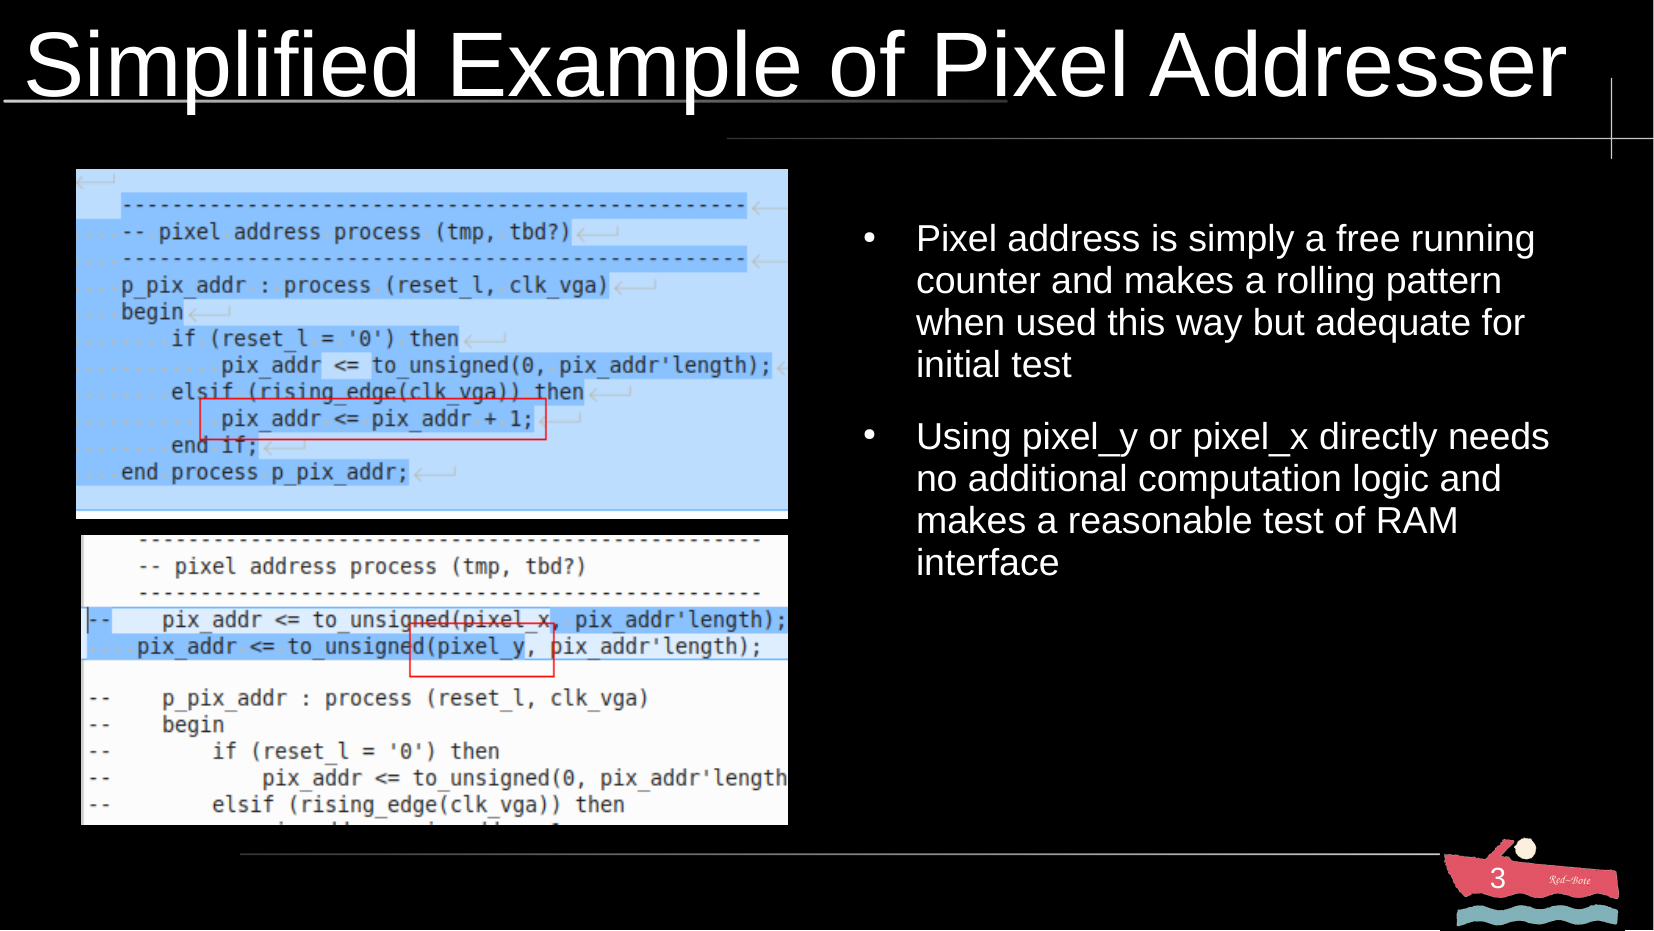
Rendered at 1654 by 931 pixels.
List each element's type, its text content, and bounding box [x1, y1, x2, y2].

picture [81, 535, 788, 826]
list Pixel address is simply a free running counter and makes a rolling pattern when used this way but adequate for initial test Using pixel_y or pixel_x directly needs no additional computation logic and makes a reasonable test of RAM interface [845, 217, 1572, 758]
title Simplified Example of Pixel Addresser [23, 11, 1589, 119]
picture [76, 169, 788, 519]
picture [1440, 830, 1625, 931]
